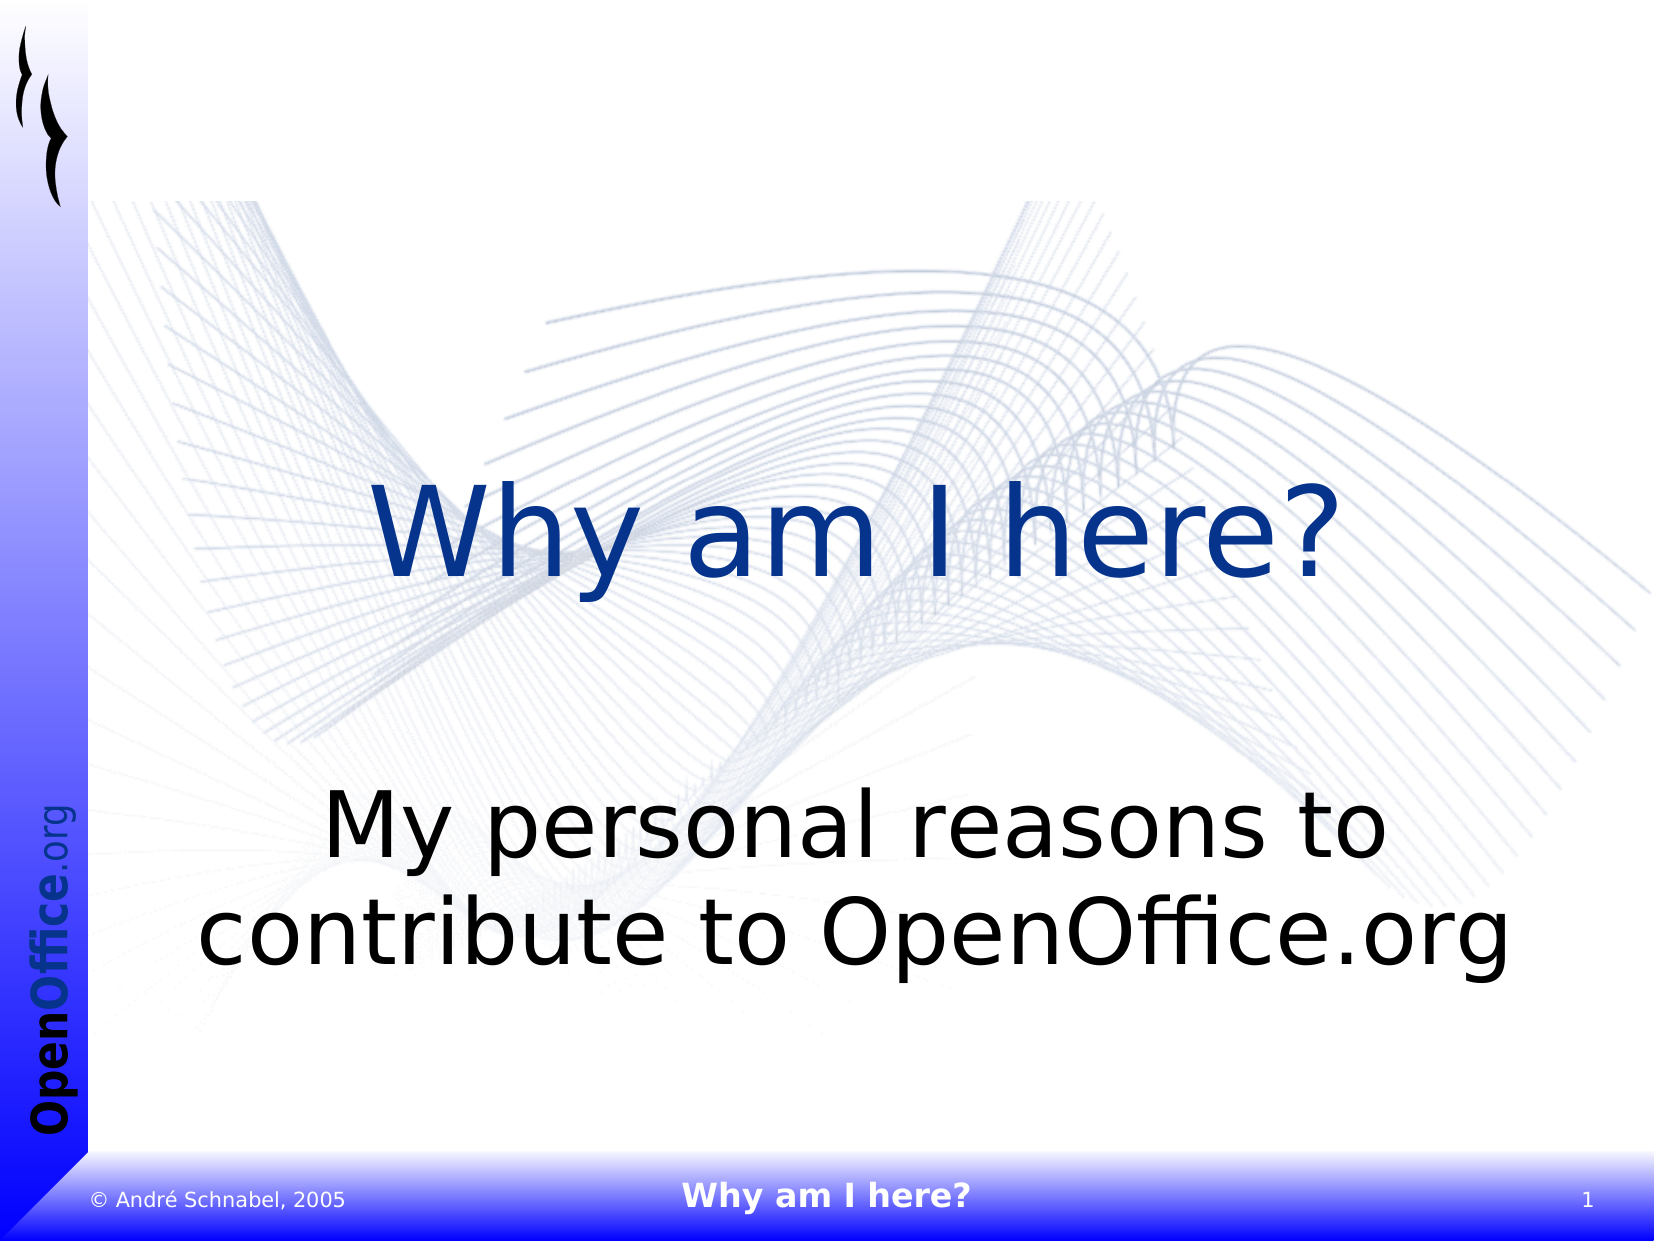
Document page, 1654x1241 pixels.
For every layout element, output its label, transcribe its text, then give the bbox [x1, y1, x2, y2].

subtitle My personal reasons to contribute to OpenOffice.org [112, 649, 1601, 1109]
text_box Why am I here? [358, 435, 1356, 632]
